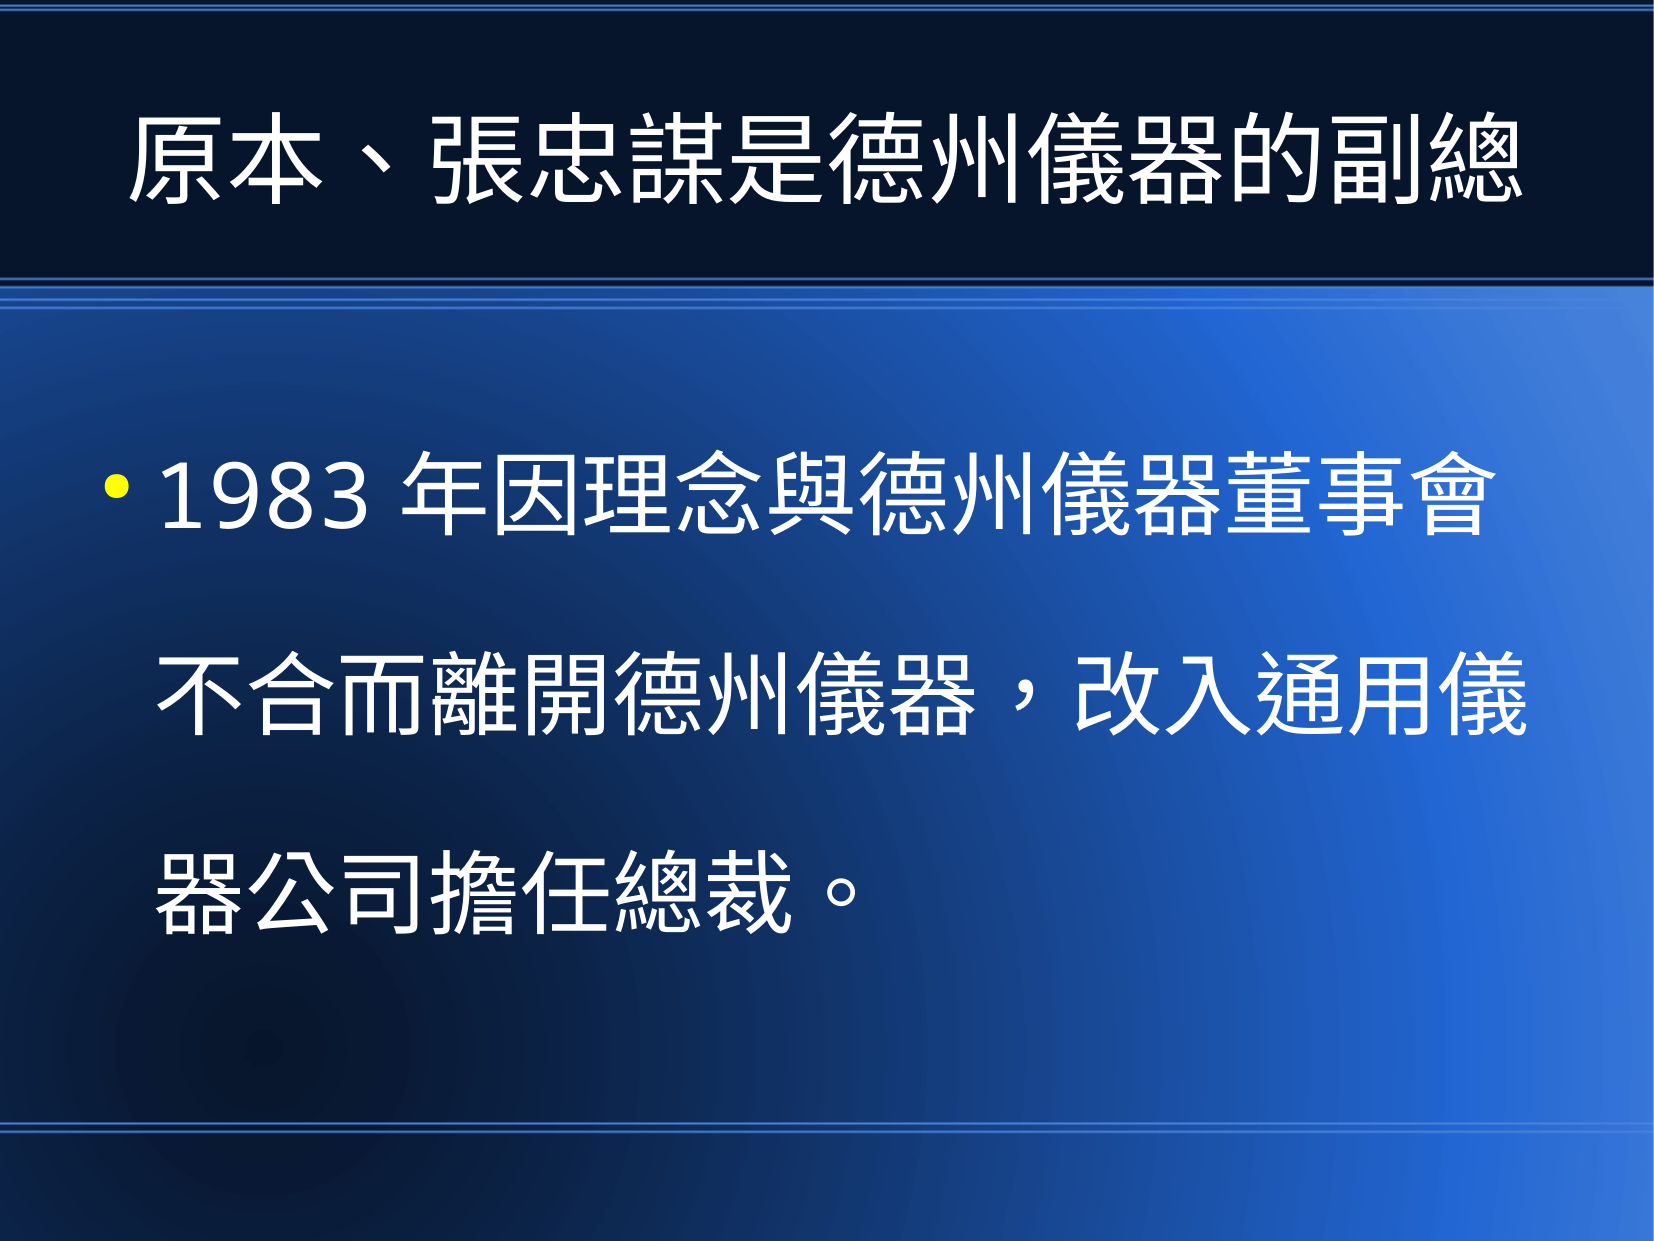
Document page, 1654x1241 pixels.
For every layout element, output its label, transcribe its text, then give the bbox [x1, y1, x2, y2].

list 1983年因理念與德州儀器董事會不合而離開德州儀器，改入通用儀器公司擔任總裁。 [82, 355, 1571, 1241]
title 原本、張忠謀是德州儀器的副總 [82, 49, 1571, 257]
picture [0, 0, 1654, 1241]
